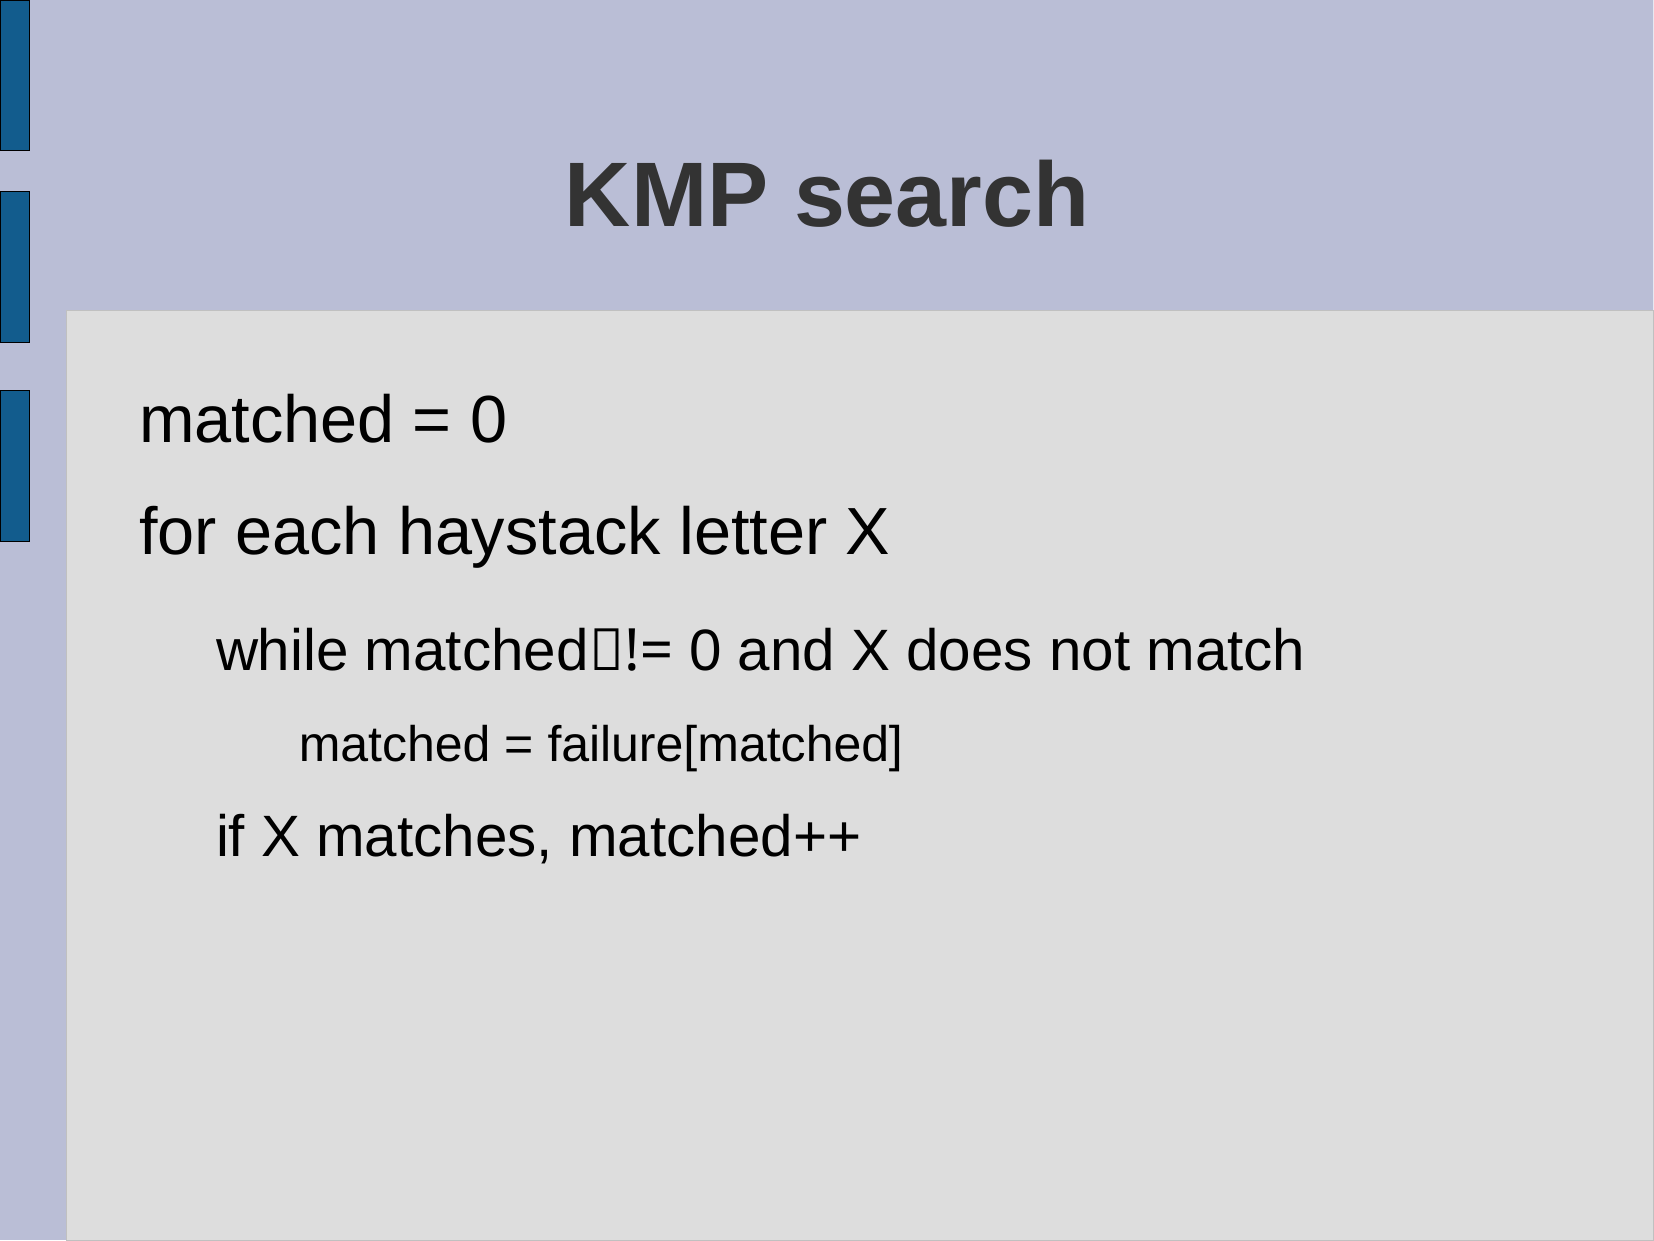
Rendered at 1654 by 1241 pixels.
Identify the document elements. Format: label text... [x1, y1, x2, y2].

list matched = 0 for each haystack letter X while matched!= 0 and X does not match matched = failure[matched] if X matches, matched++ [121, 344, 1534, 1127]
title KMP search [121, 91, 1534, 299]
